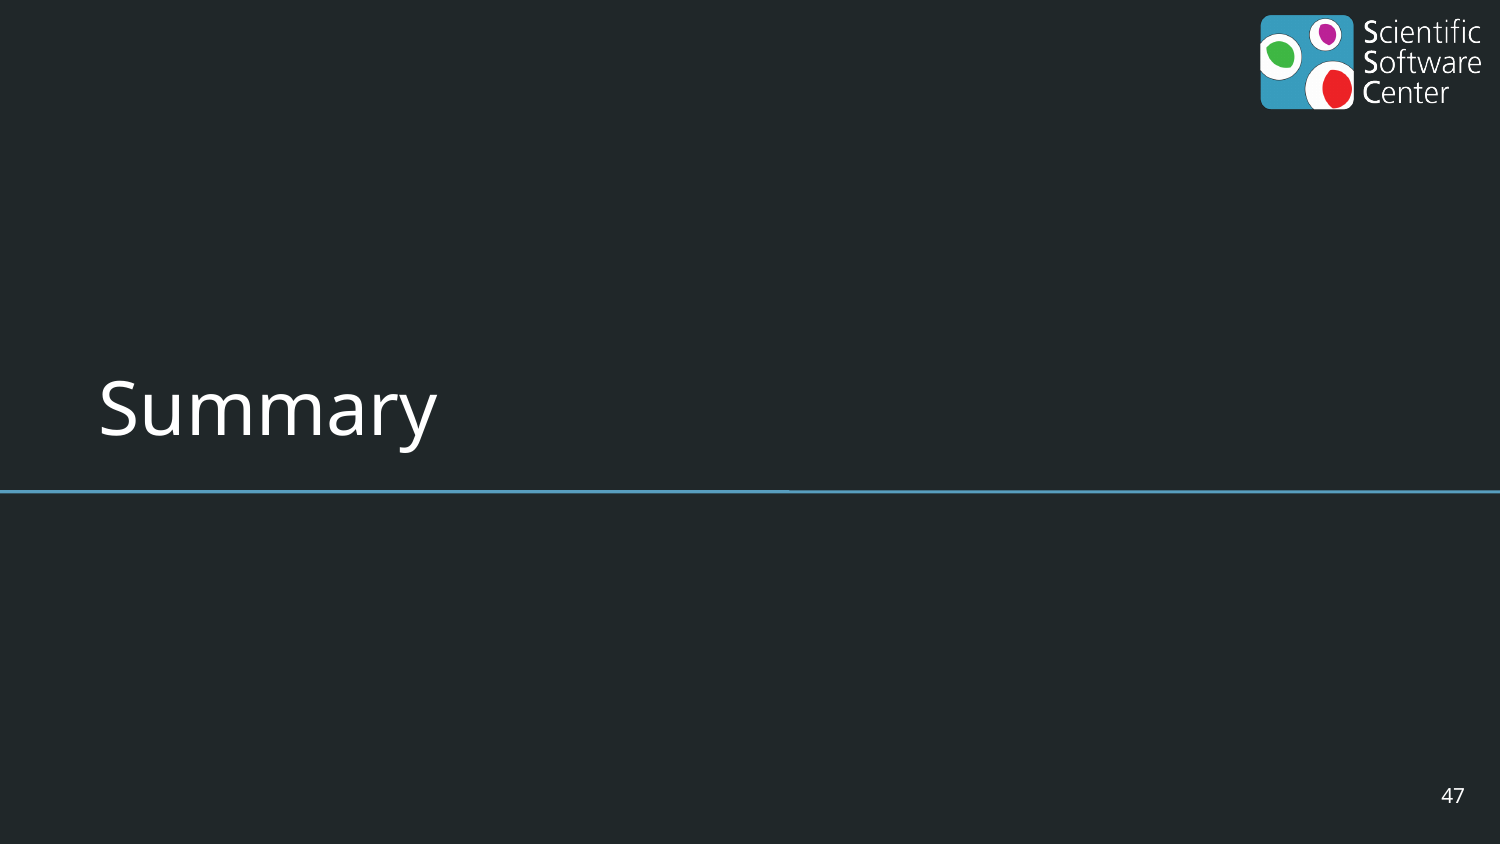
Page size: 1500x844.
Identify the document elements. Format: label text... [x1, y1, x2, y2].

slide_number <number> [1389, 764, 1480, 830]
picture [1260, 15, 1481, 110]
title Summary [83, 337, 1417, 466]
